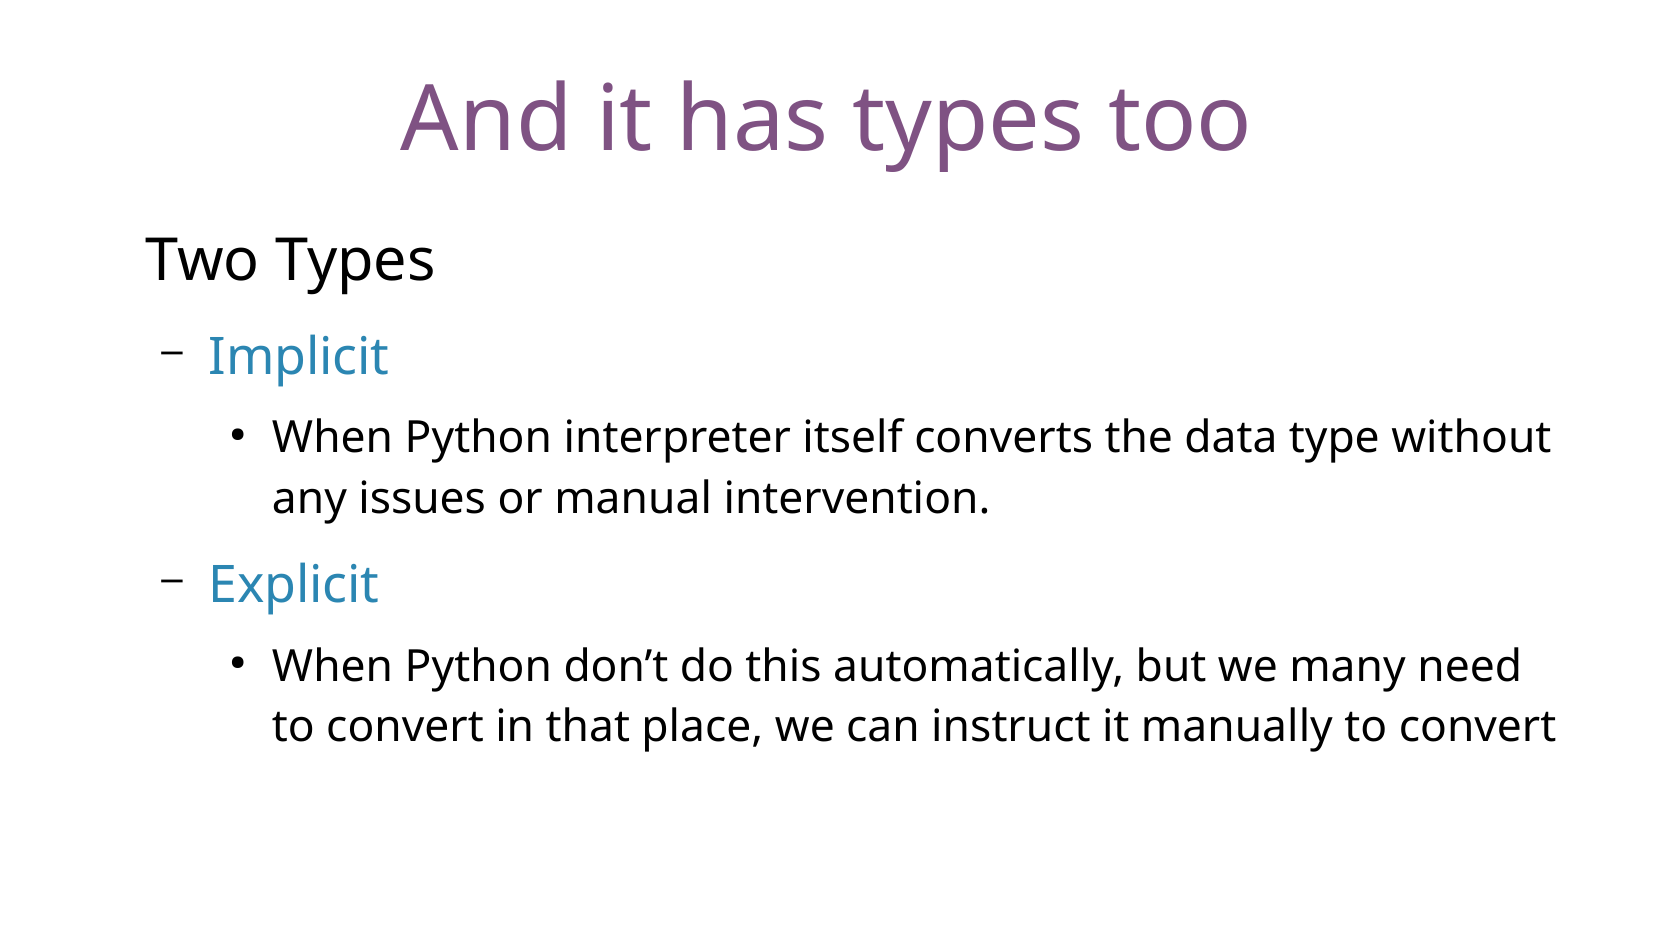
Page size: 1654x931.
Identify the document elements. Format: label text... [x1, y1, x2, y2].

title And it has types too [82, 37, 1571, 193]
list Two Types Implicit When Python interpreter itself converts the data type without any issues or manual intervention. Explicit When Python don’t do this automatically, but we many need to convert in that place, we can instruct it manually to convert [82, 217, 1571, 758]
